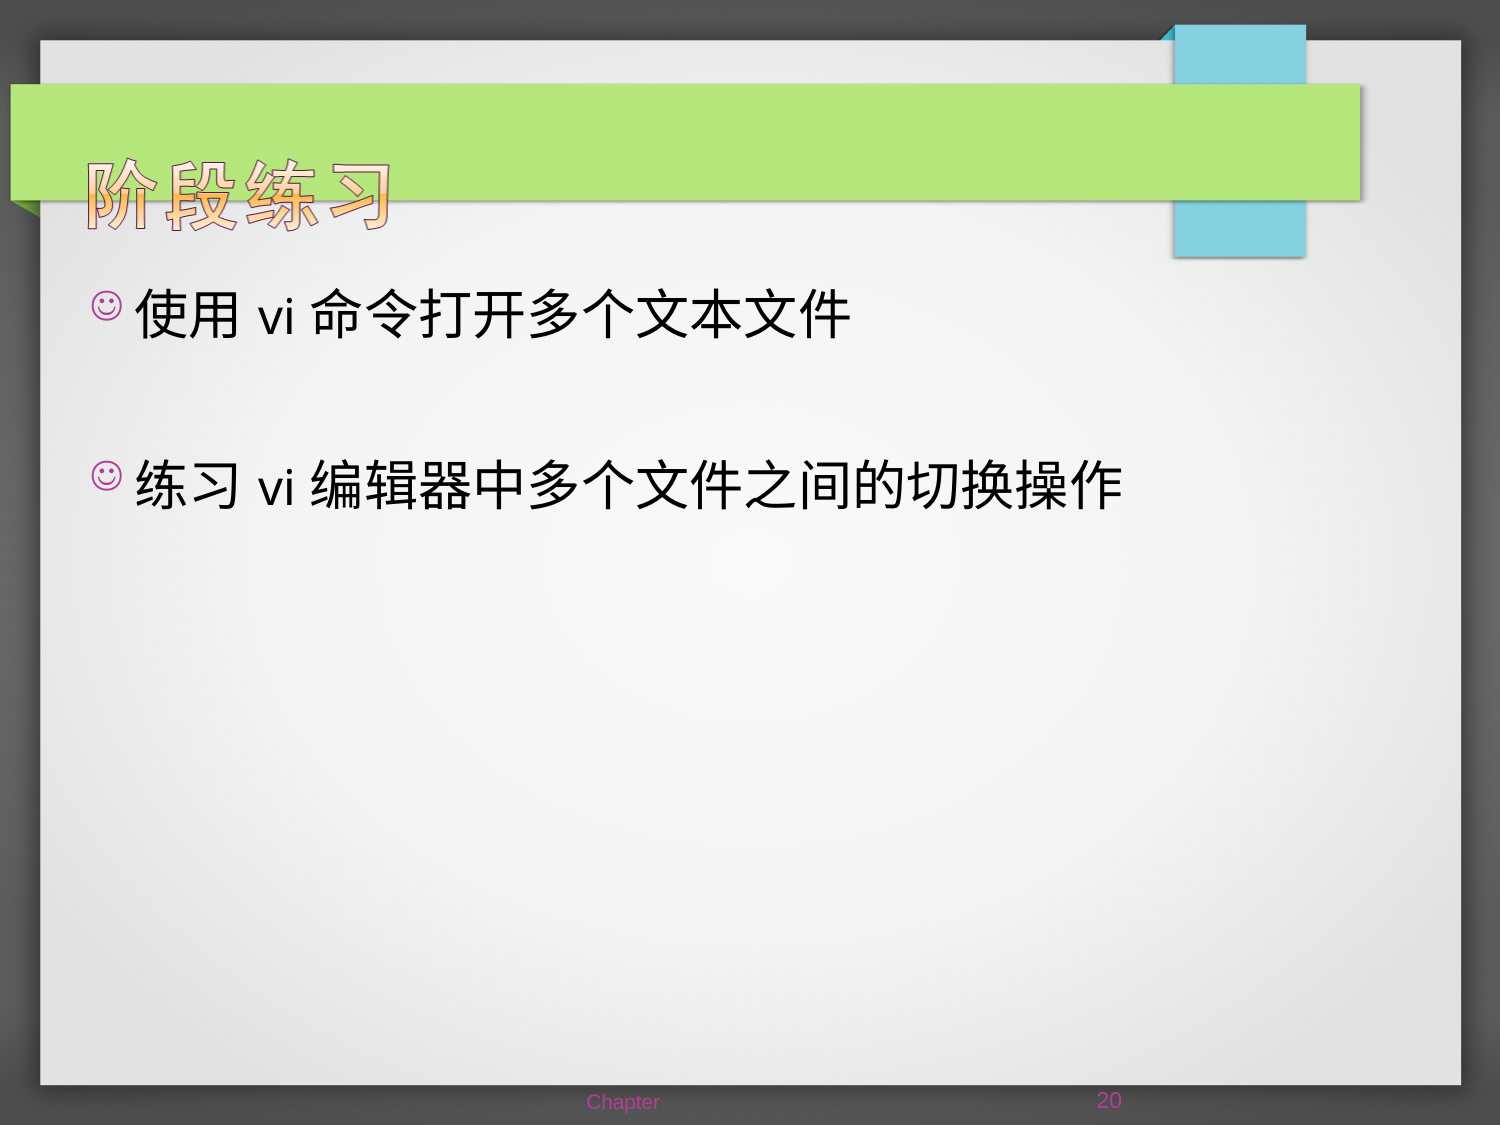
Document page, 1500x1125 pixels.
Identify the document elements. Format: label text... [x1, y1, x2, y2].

picture [0, 0, 1500, 1125]
text_box Chapter [75, 1075, 676, 1114]
list 使用vi命令打开多个文本文件 练习vi编辑器中多个文件之间的切换操作 [75, 263, 1263, 1060]
text_box <number> [1025, 1075, 1123, 1114]
